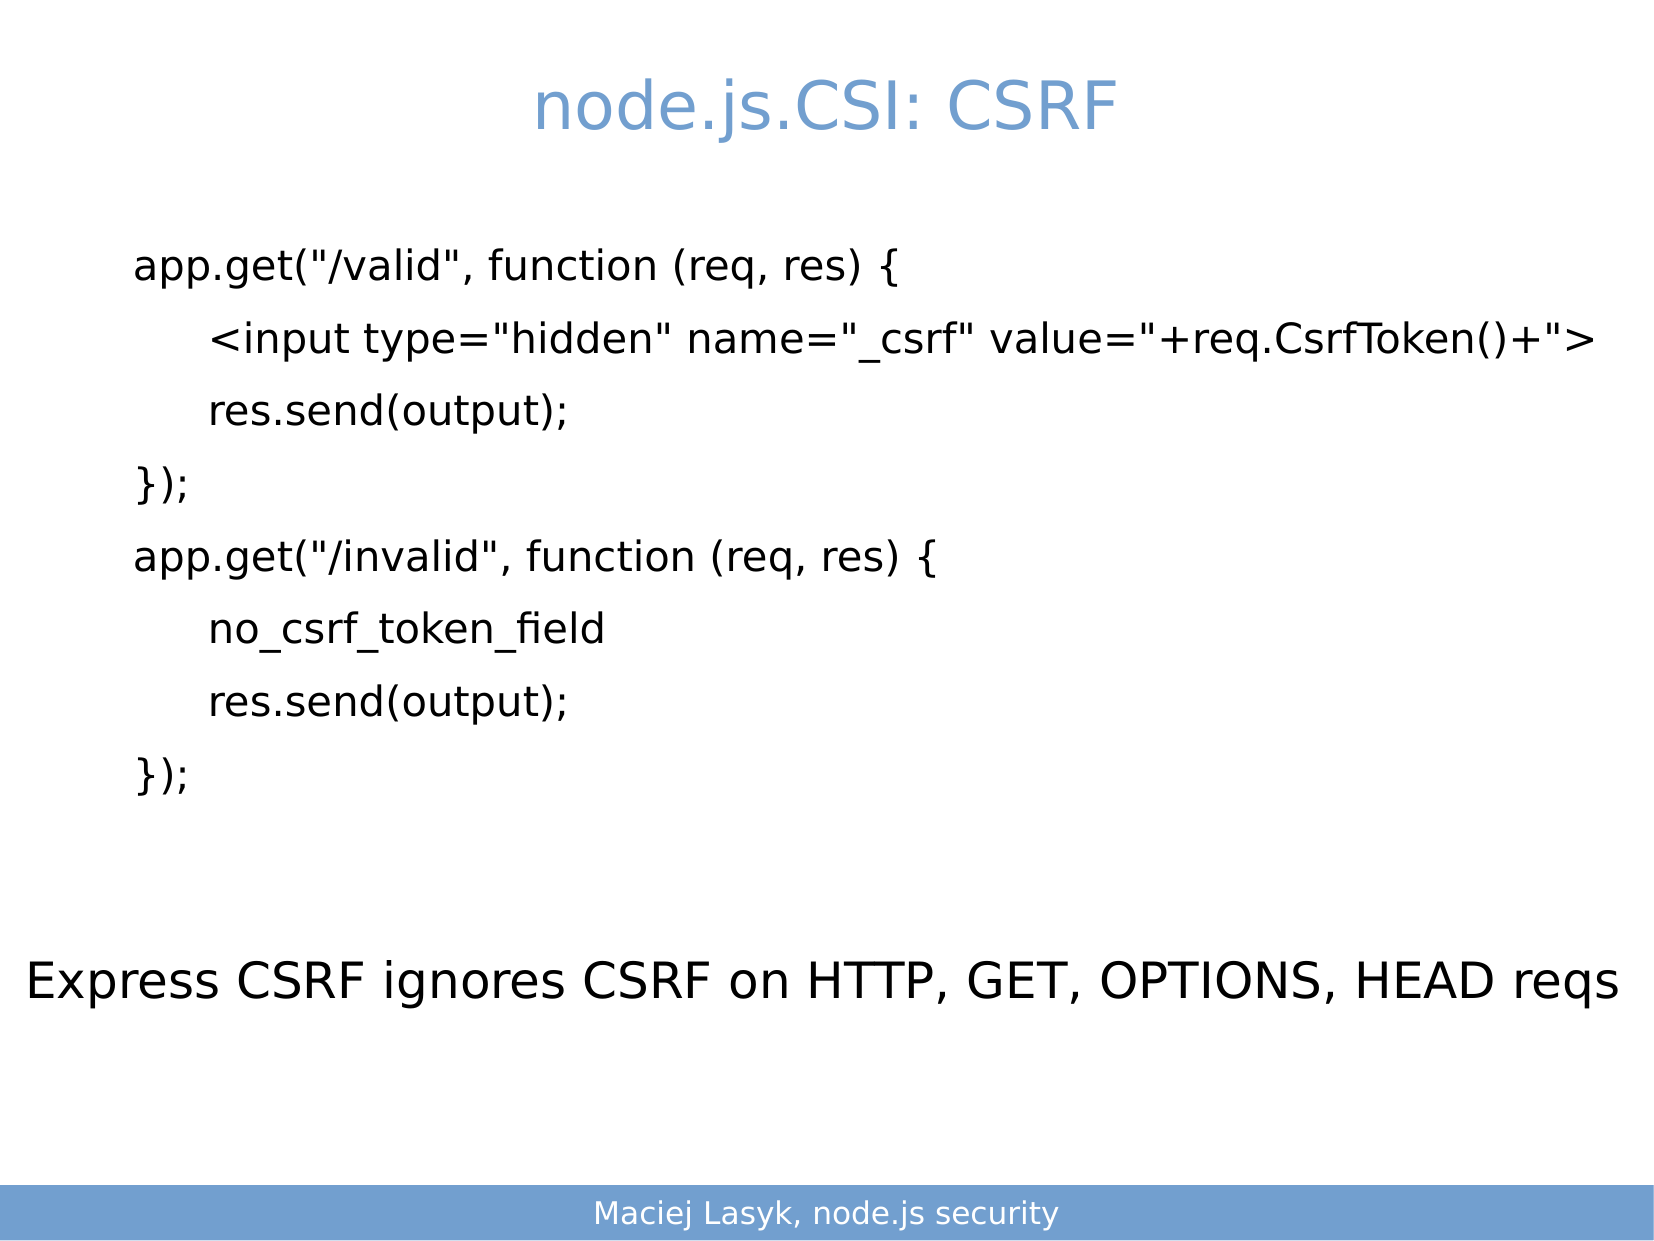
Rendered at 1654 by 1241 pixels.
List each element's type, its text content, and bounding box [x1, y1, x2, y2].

text_box Maciej Lasyk, node.js security [578, 1188, 1076, 1240]
text_box node.js.CSI: CSRF [517, 60, 1136, 153]
text_box [0, 1185, 1654, 1241]
text_box Express CSRF ignores CSRF on HTTP, GET, OPTIONS, HEAD reqs [10, 945, 1636, 1019]
text_box app.get("/valid", function (req, res) { <input type="hidden" name="_csrf" value="+req.CsrfToken()+"> res.send(output); }); app.get("/invalid", function (req, res) { no_csrf_token_field res.send(output); }); [118, 210, 1654, 783]
